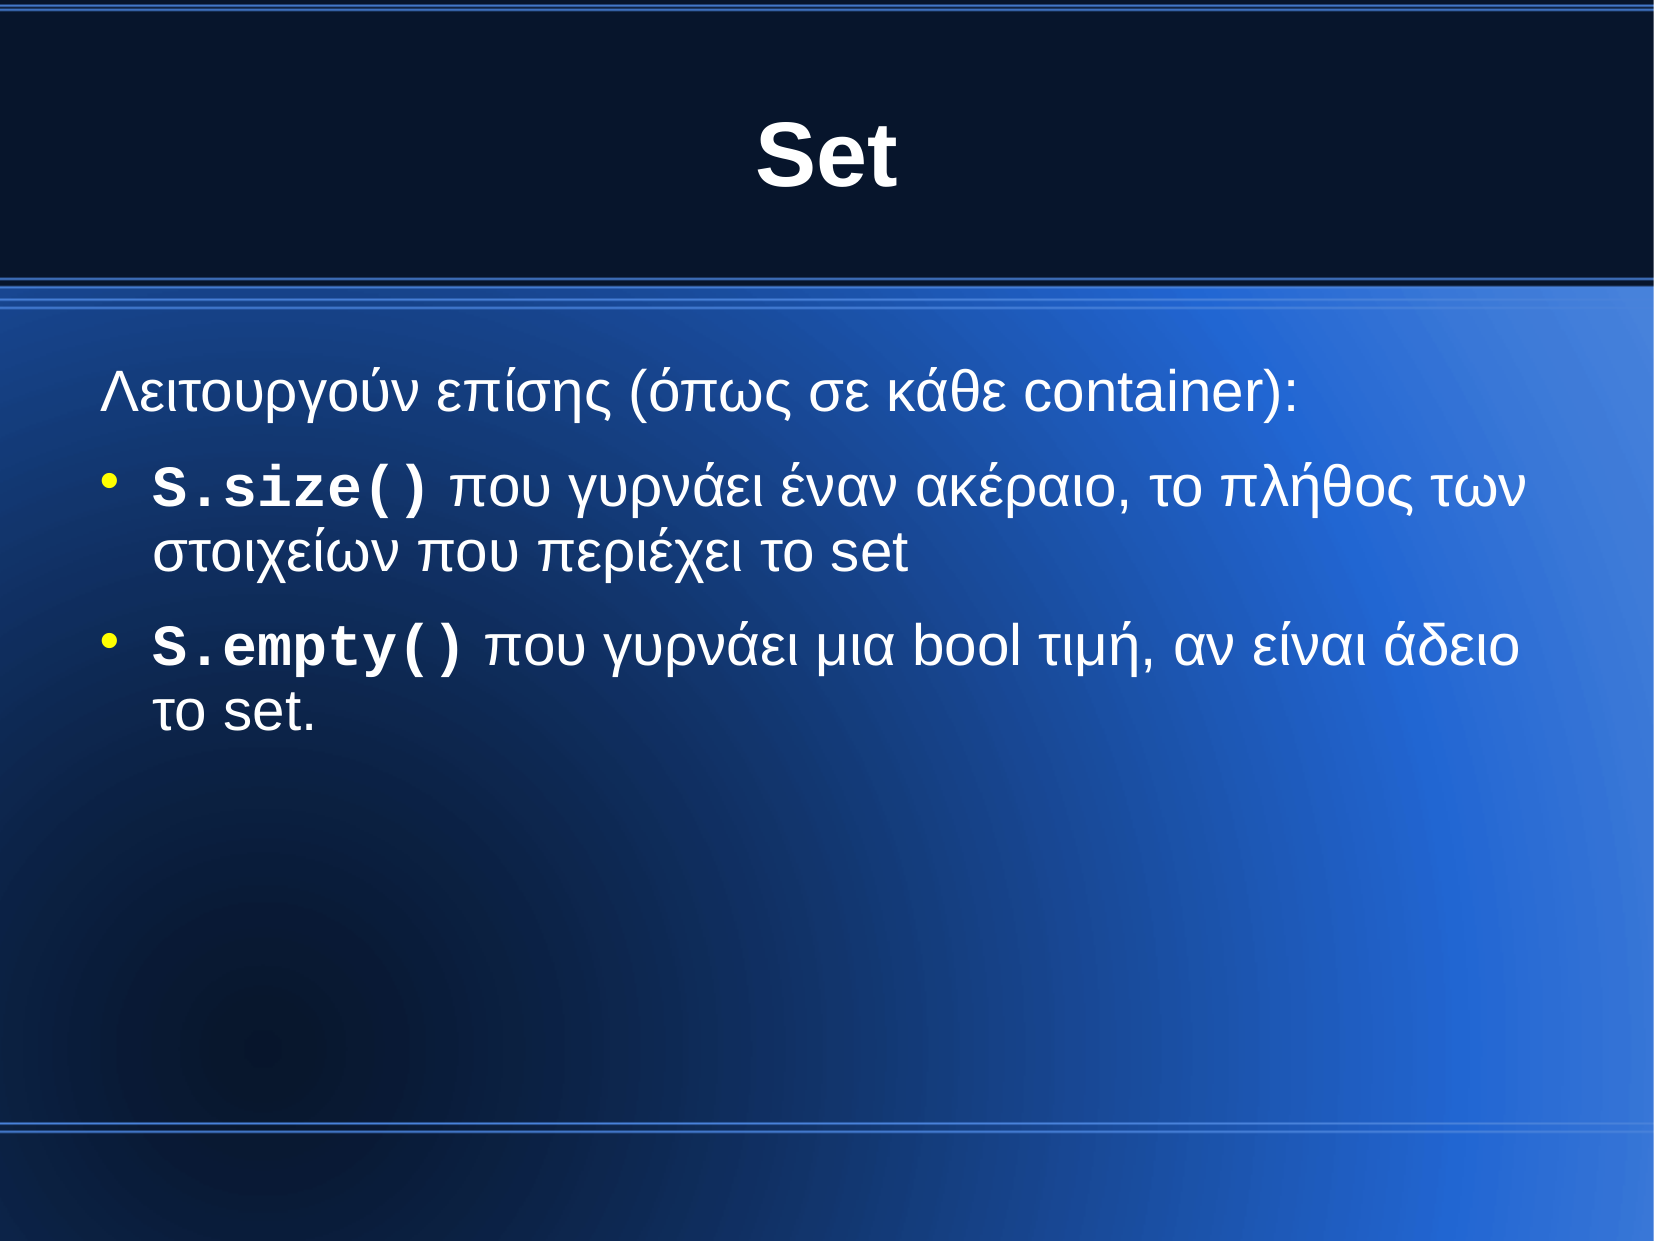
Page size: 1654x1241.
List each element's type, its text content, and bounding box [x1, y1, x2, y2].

picture [0, 0, 1654, 1241]
title Set [82, 49, 1571, 257]
list Λειτουργούν επίσης (όπως σε κάθε container): S.size() που γυρνάει έναν ακέραιο, το πλήθος των στοιχείων που περιέχει το set S.empty() που γυρνάει μια bool τιμή, αν είναι άδειο το set. [82, 355, 1571, 1174]
